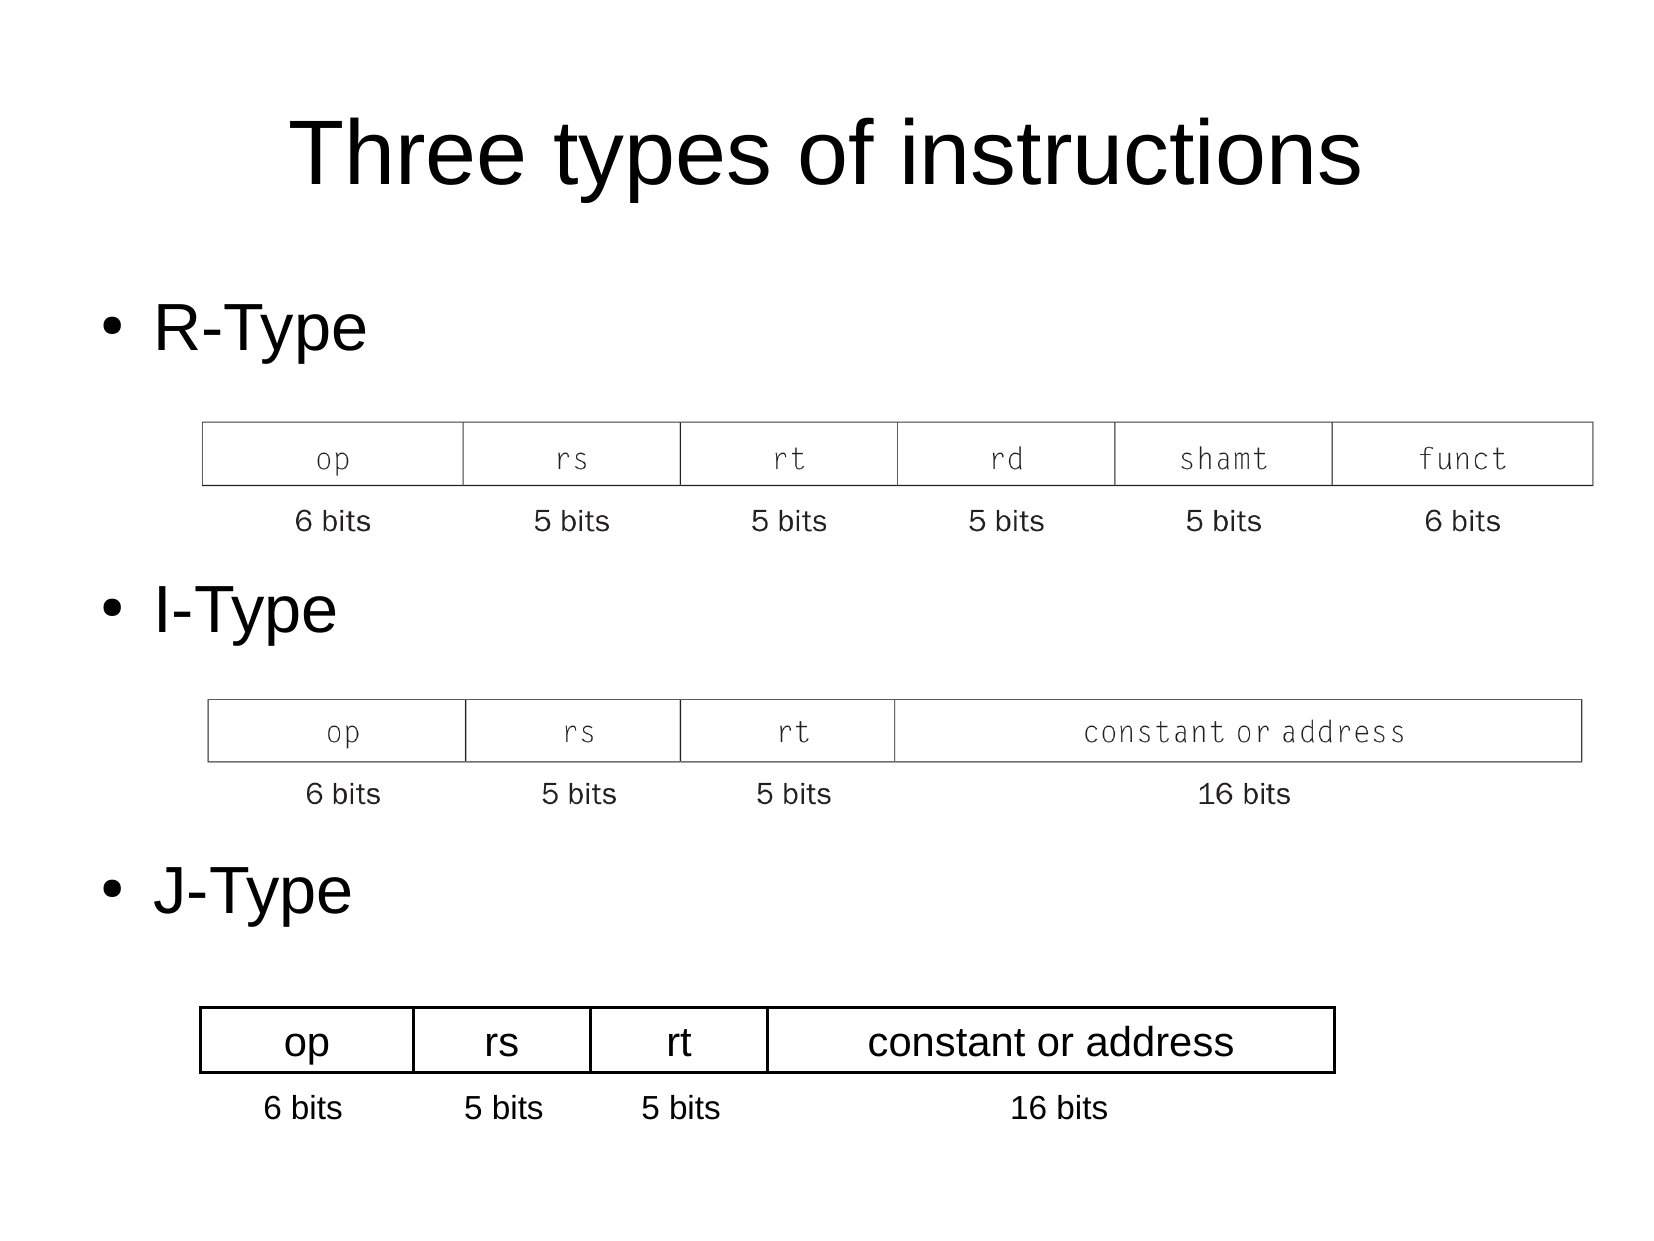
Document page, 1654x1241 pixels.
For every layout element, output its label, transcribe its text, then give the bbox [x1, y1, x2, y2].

picture [187, 404, 1613, 551]
picture [197, 680, 1593, 827]
text_box 5 bits [449, 1078, 559, 1135]
text_box rs [413, 1007, 590, 1073]
text_box op [200, 1007, 413, 1073]
text_box 16 bits [995, 1078, 1124, 1135]
text_box rt [590, 1007, 767, 1073]
text_box 5 bits [626, 1078, 737, 1135]
text_box constant or address [767, 1007, 1335, 1073]
title Three types of instructions [82, 49, 1571, 257]
list R-Type I-Type J-Type [82, 290, 1571, 1010]
text_box 6 bits [248, 1078, 358, 1135]
